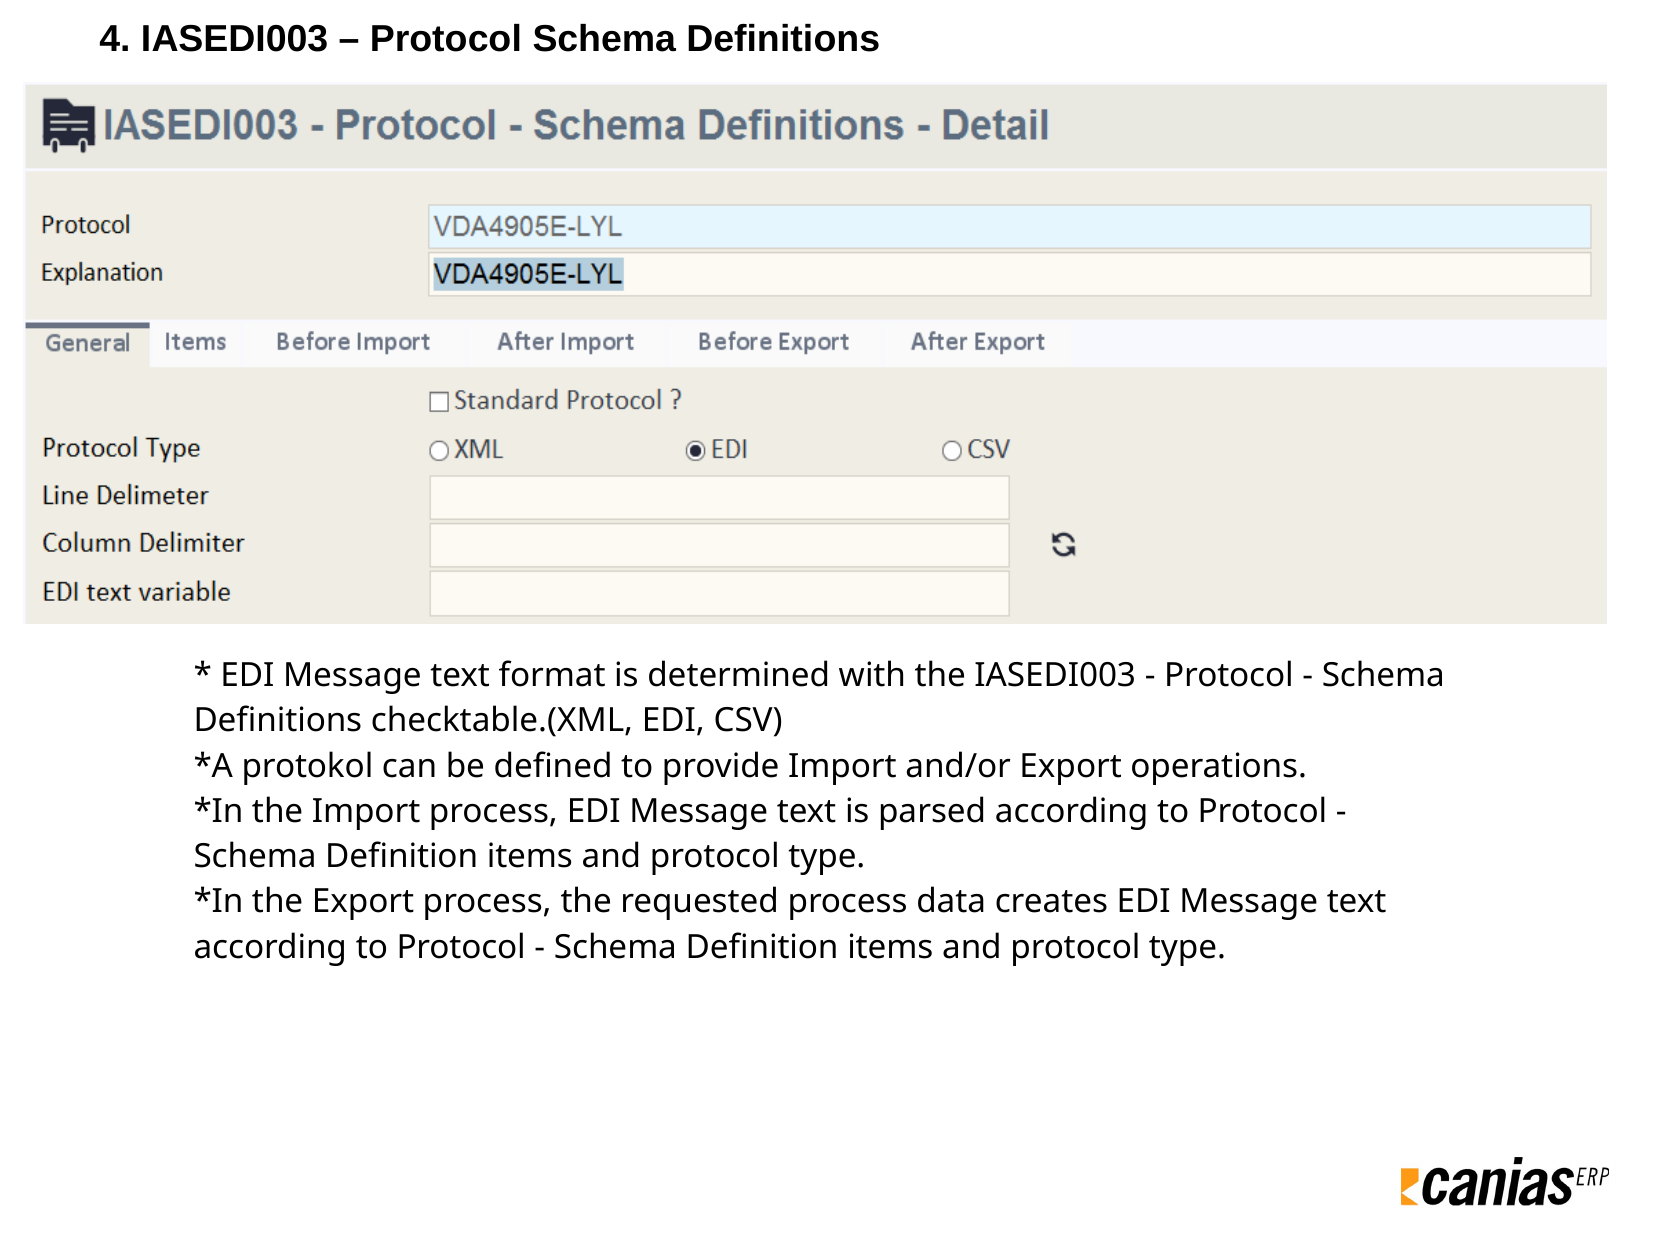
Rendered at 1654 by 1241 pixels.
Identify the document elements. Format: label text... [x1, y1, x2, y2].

picture [1375, 1139, 1635, 1223]
picture [23, 82, 1607, 624]
text_box * EDI Message text format is determined with the IASEDI003 - Protocol - Schema Definitions checktable.(XML, EDI, CSV) *A protokol can be defined to provide Import and/or Export operations. *In the Import process, EDI Message text is parsed according to Protocol - Schema Definition items and protocol type. *In the Export process, the requested process data creates EDI Message text according to Protocol - Schema Definition items and protocol type. [178, 643, 1471, 963]
text_box 4. IASEDI003 – Protocol Schema Definitions [10, 6, 1624, 65]
